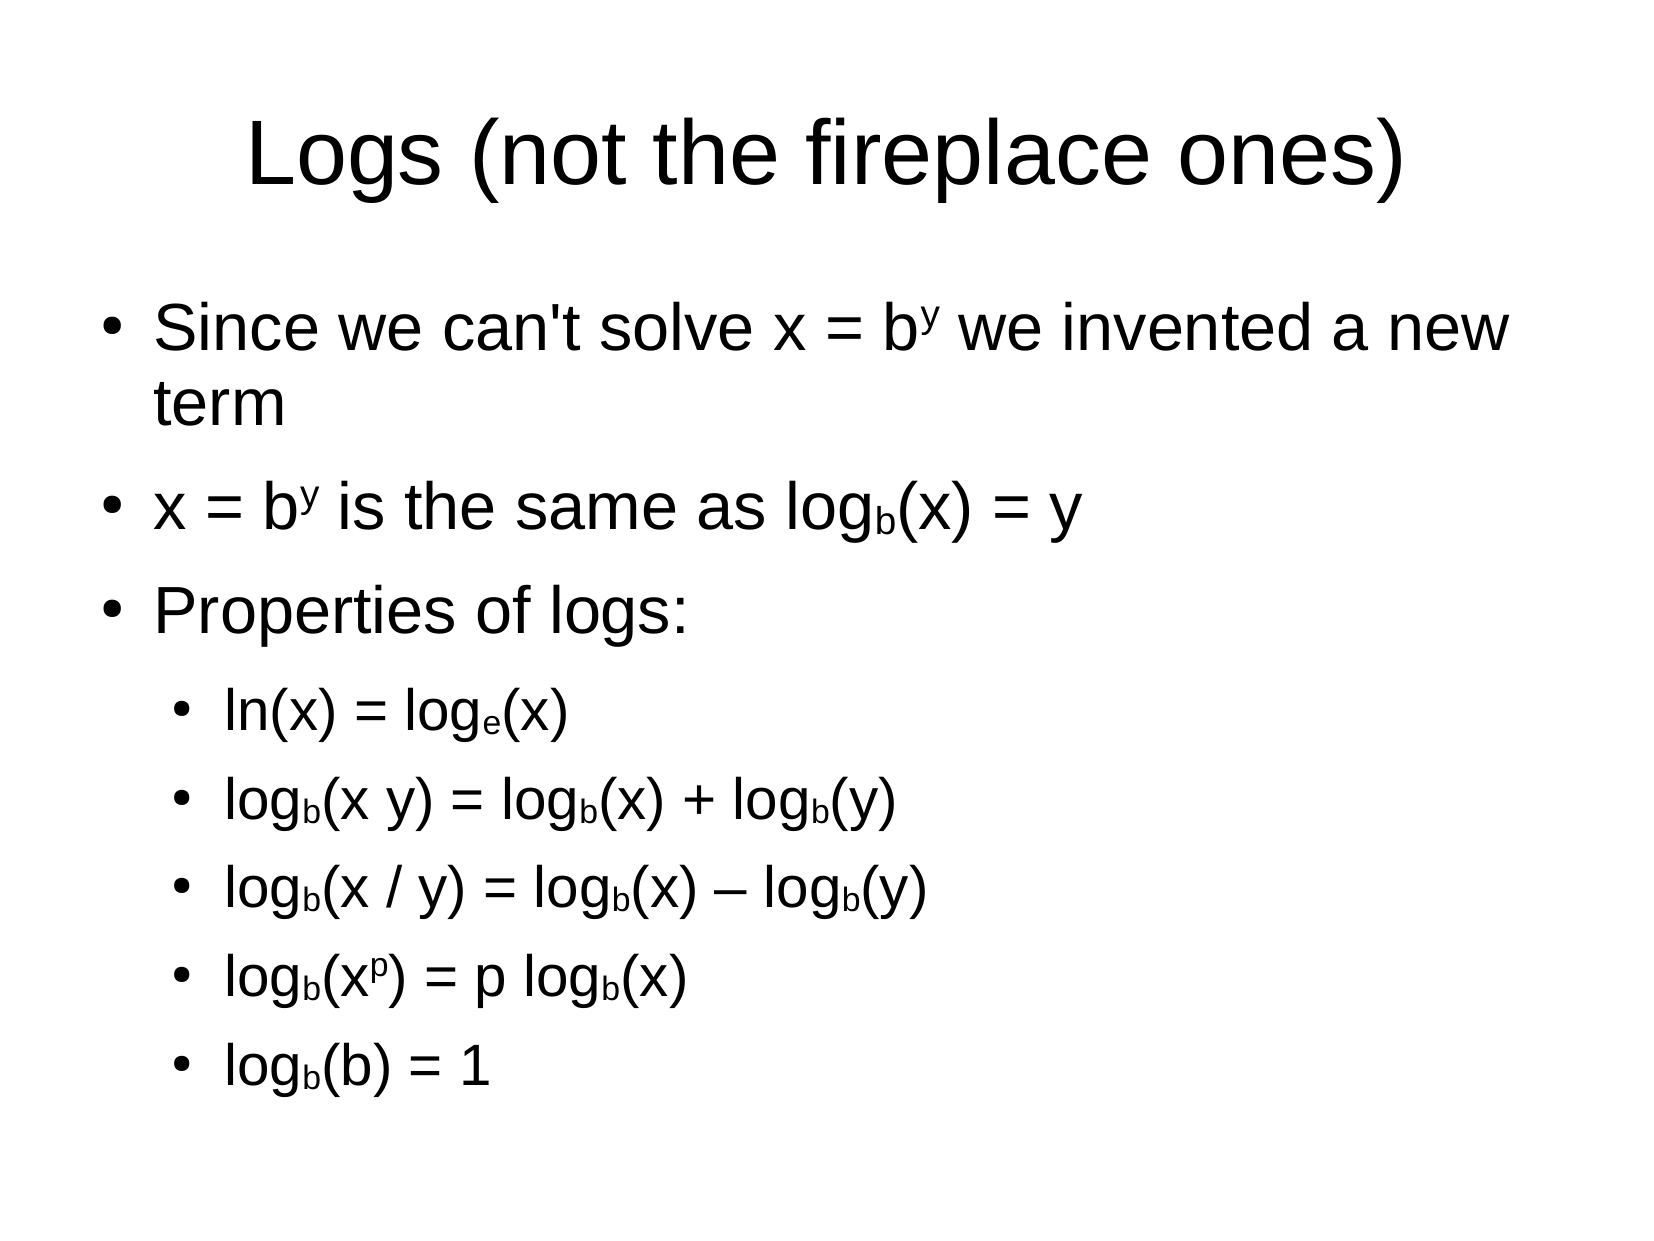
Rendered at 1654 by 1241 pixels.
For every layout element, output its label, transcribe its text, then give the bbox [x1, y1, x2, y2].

list Since we can't solve x = by we invented a new term x = by is the same as logb(x) = y Properties of logs: ln(x) = loge(x) logb(x y) = logb(x) + logb(y) logb(x / y) = logb(x) – logb(y) logb(xp) = p logb(x) logb(b) = 1 [82, 290, 1571, 1241]
title Logs (not the fireplace ones) [82, 49, 1571, 257]
